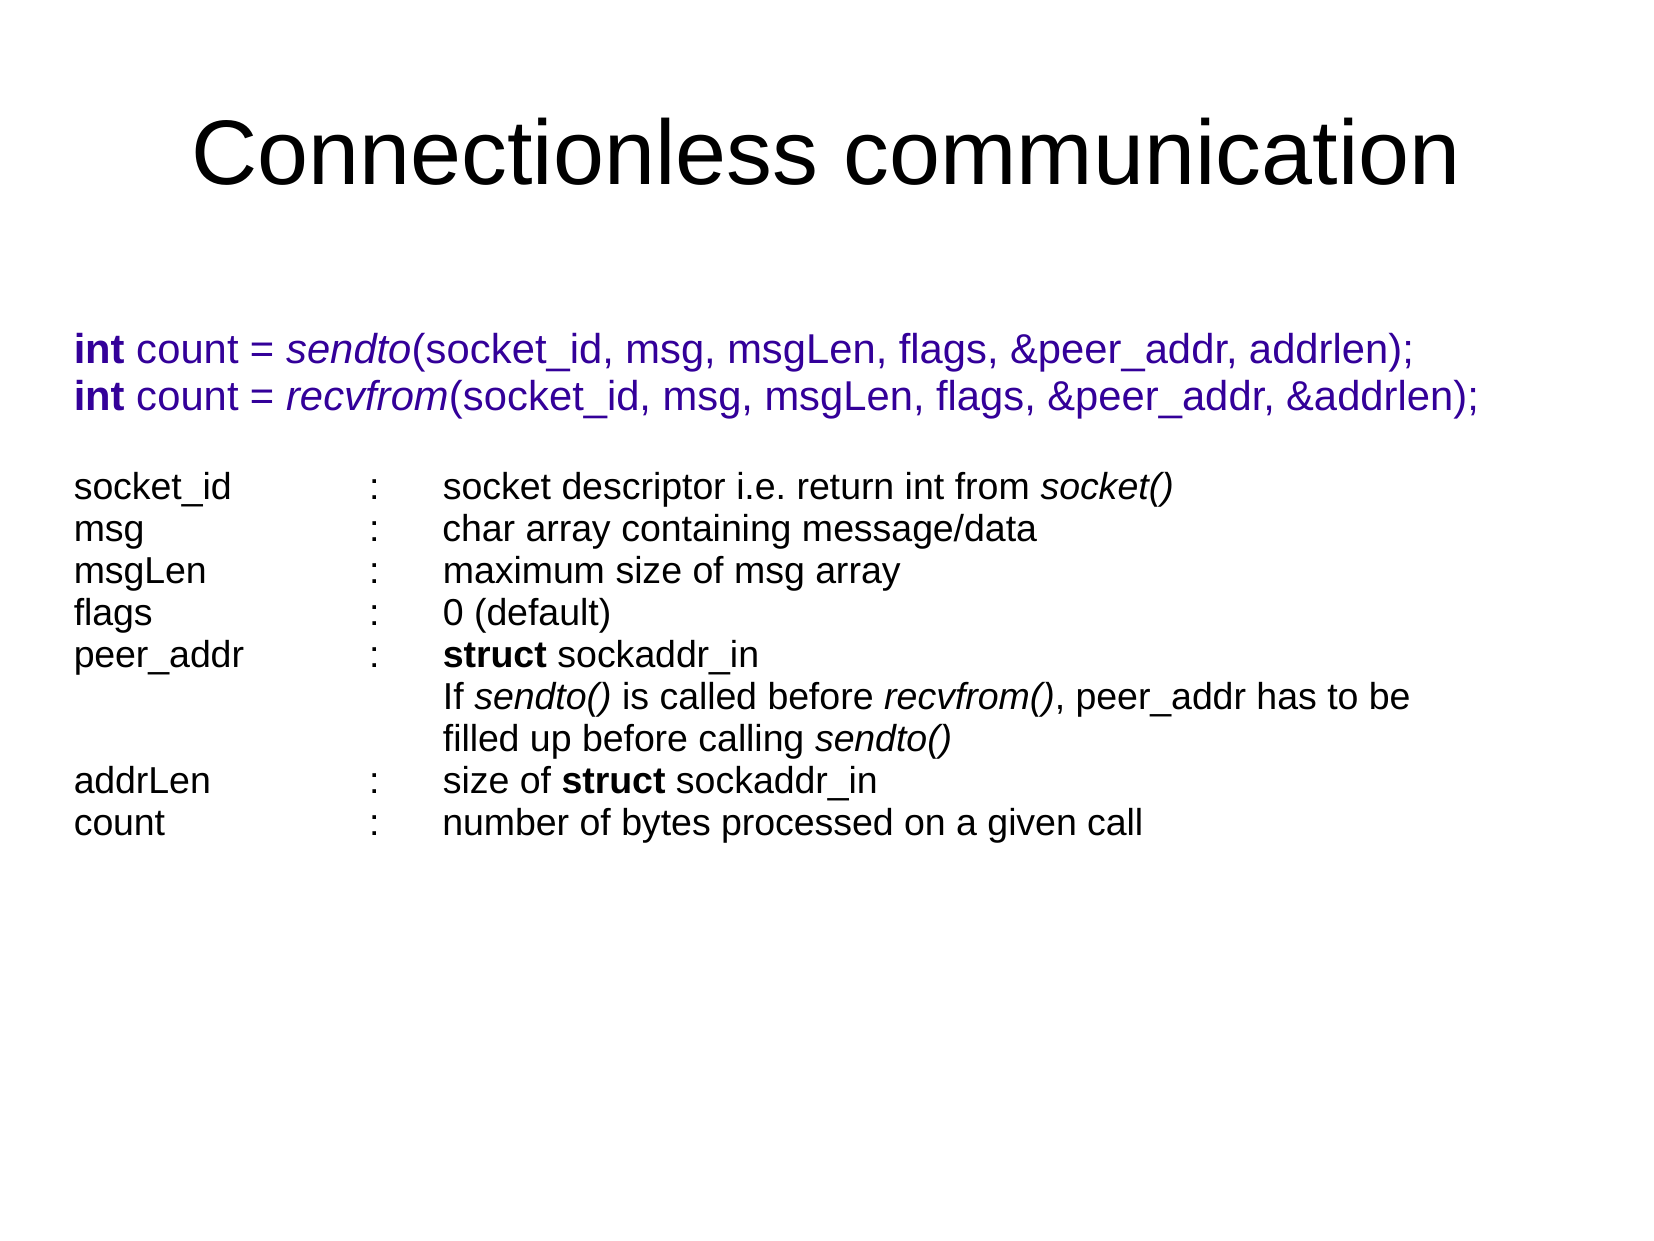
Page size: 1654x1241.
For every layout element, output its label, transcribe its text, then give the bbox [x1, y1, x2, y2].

title Connectionless communication [82, 49, 1571, 257]
text_box int count = sendto(socket_id, msg, msgLen, flags, &peer_addr, addrlen); int count = recvfrom(socket_id, msg, msgLen, flags, &peer_addr, &addrlen); socket_id : socket descriptor i.e. return int from socket() msg : char array containing message/data msgLen : maximum size of msg array flags : 0 (default) peer_addr : struct sockaddr_in If sendto() is called before recvfrom(), peer_addr has to be filled up before calling sendto() addrLen : size of struct sockaddr_in count : number of bytes processed on a given call [59, 318, 1548, 1105]
